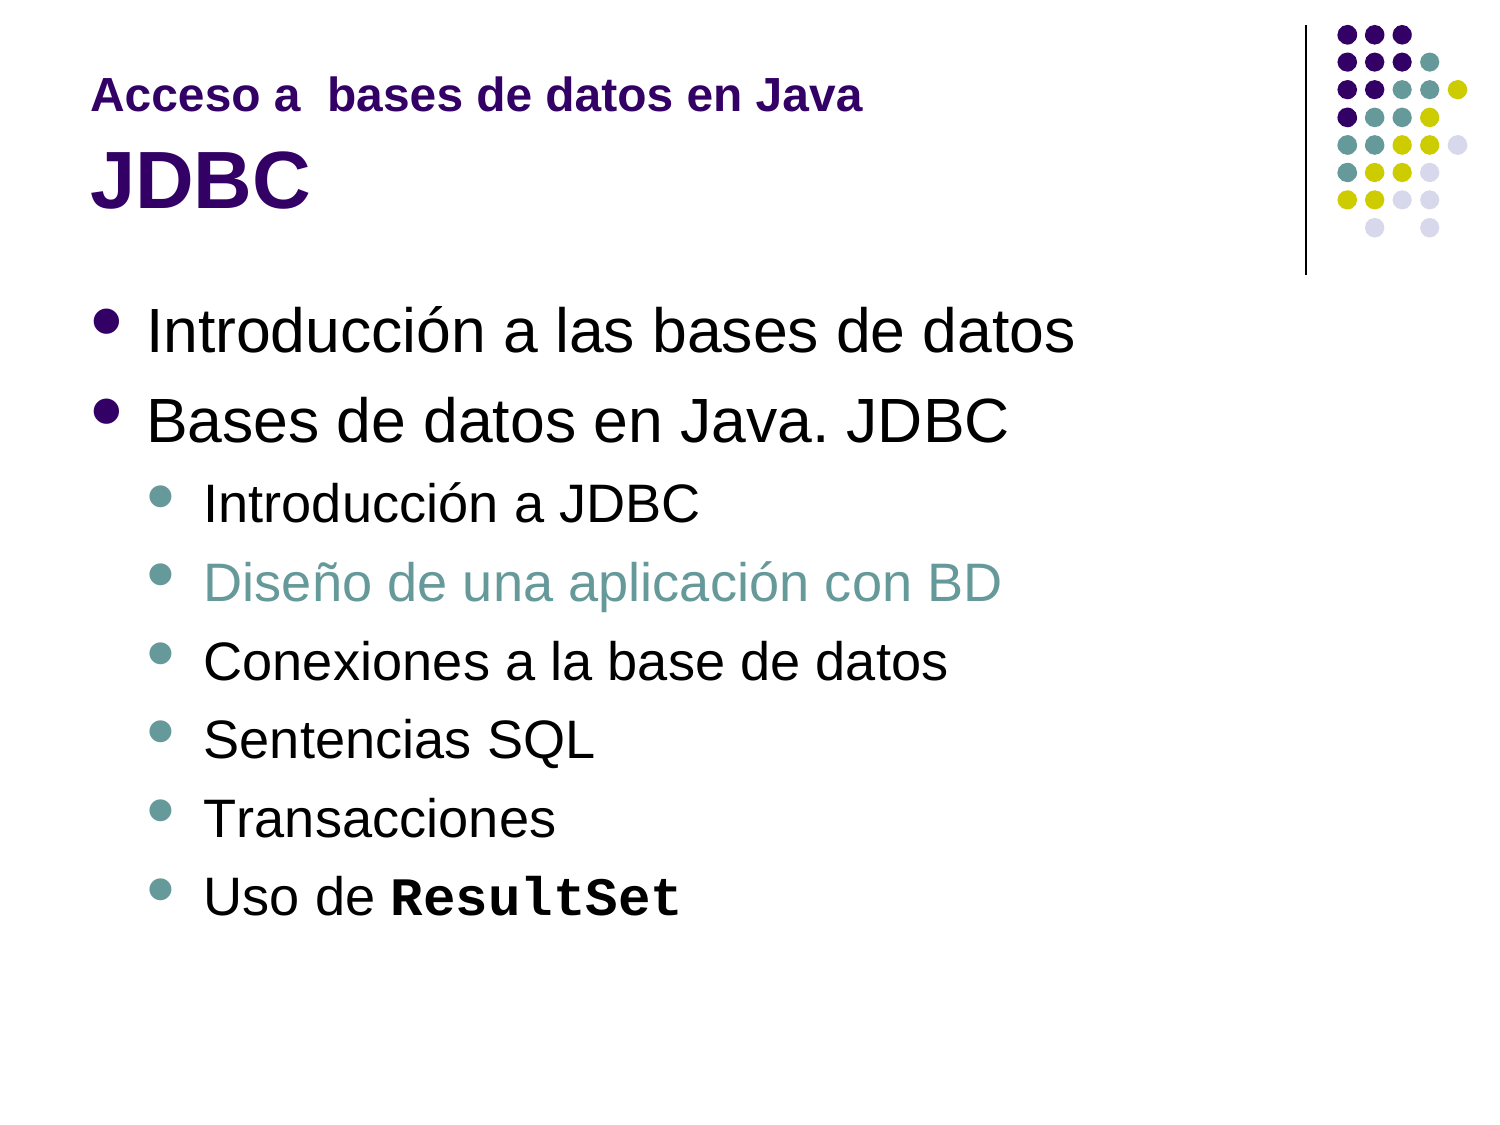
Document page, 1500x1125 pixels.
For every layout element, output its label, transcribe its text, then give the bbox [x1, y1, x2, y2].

list Introducción a las bases de datos Bases de datos en Java. JDBC Introducción a JDBC Diseño de una aplicación con BD Conexiones a la base de datos Sentencias SQL Transacciones Uso de ResultSet [75, 282, 1426, 1006]
title Acceso a bases de datos en Java JDBC [74, 20, 1313, 233]
